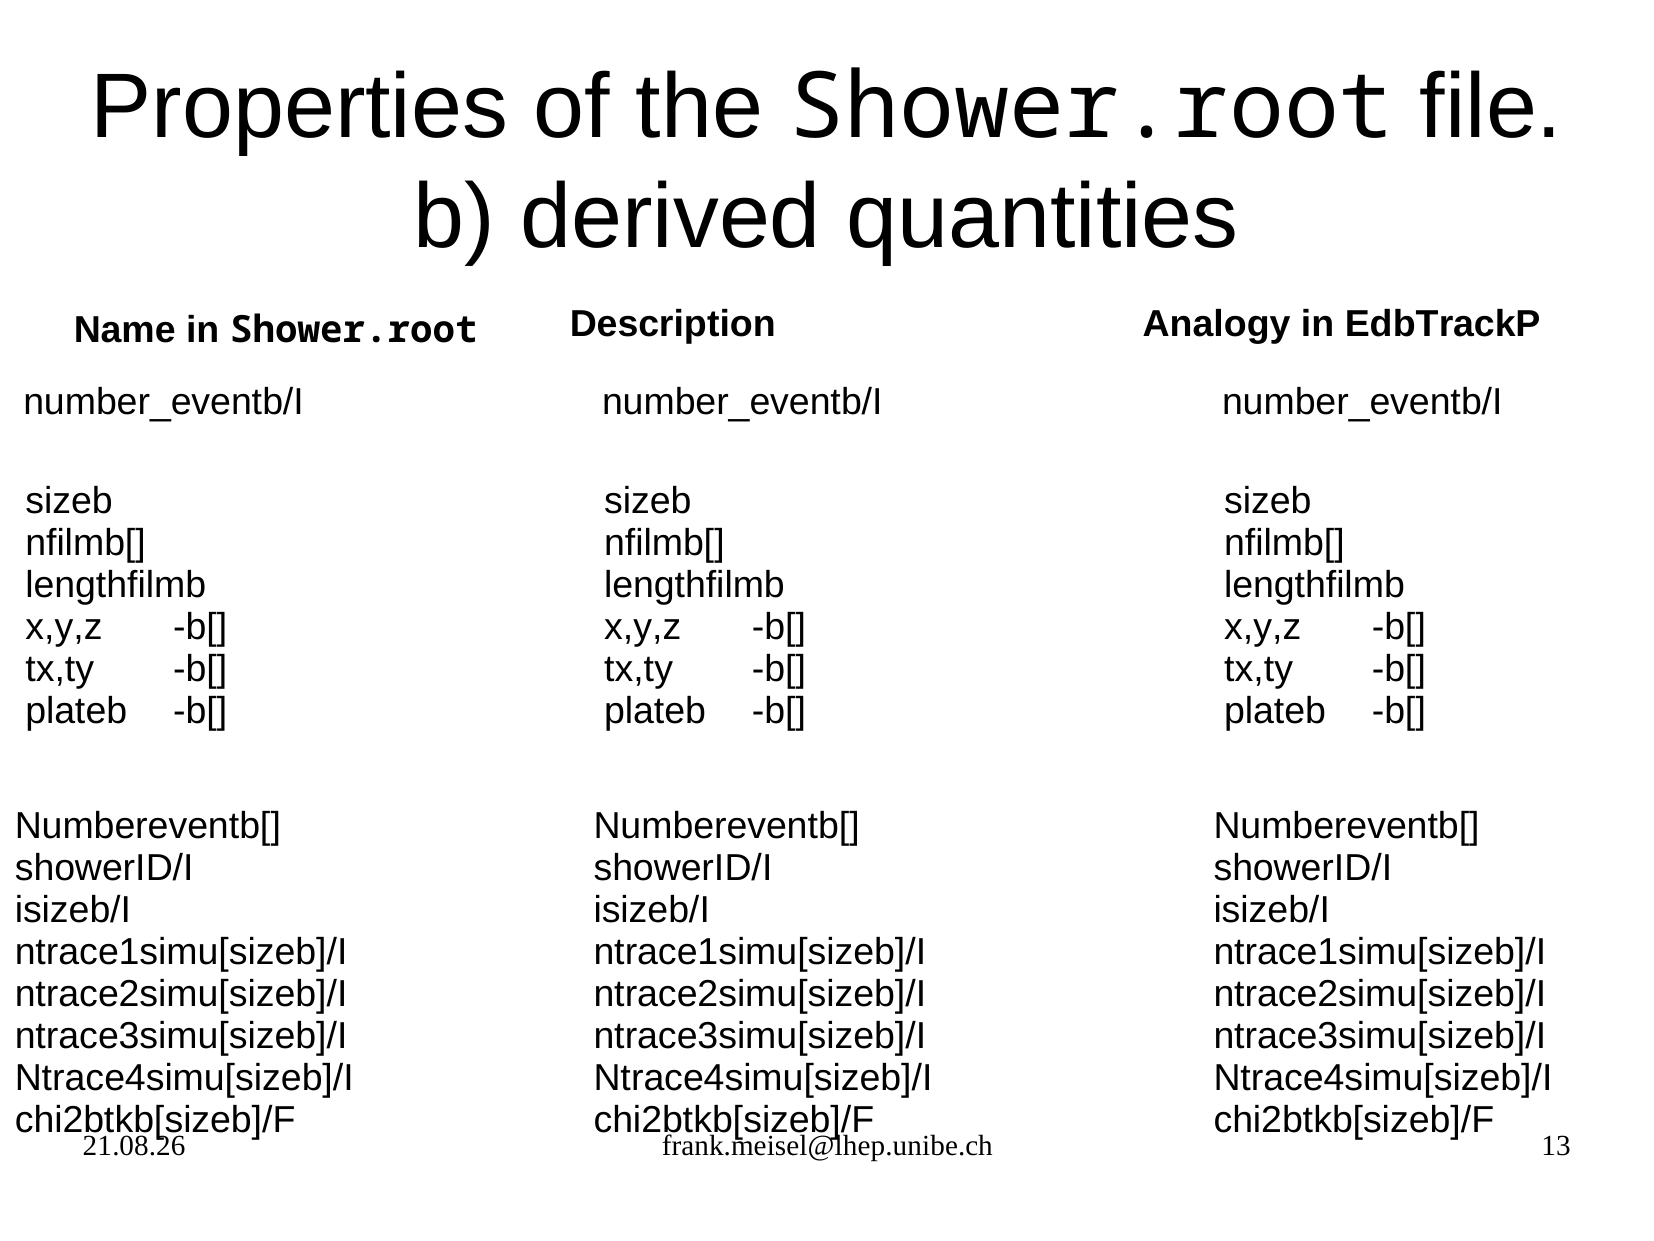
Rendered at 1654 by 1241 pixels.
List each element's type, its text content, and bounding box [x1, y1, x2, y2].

text_box number_eventb/I [8, 373, 423, 473]
text_box Numbereventb[] showerID/I isizeb/I ntrace1simu[sizeb]/I ntrace2simu[sizeb]/I ntrace3simu[sizeb]/I Ntrace4simu[sizeb]/I chi2btkb[sizeb]/F [0, 797, 492, 1190]
text_box Description [555, 295, 1117, 353]
text_box number_eventb/I [1207, 390, 1622, 473]
text_box Name in Shower.root [58, 295, 621, 386]
text_box sizeb nfilmb[] lengthfilmb x,y,z -b[] tx,ty -b[] plateb -b[] [10, 473, 320, 740]
text_box sizeb nfilmb[] lengthfilmb x,y,z -b[] tx,ty -b[] plateb -b[] [1209, 473, 1519, 740]
text_box number_eventb/I [587, 373, 1002, 473]
title Properties of the Shower.root file. b) derived quantities [82, 30, 1571, 276]
text_box Numbereventb[] showerID/I isizeb/I ntrace1simu[sizeb]/I ntrace2simu[sizeb]/I ntrace3simu[sizeb]/I Ntrace4simu[sizeb]/I chi2btkb[sizeb]/F [578, 797, 1071, 1191]
text_box sizeb nfilmb[] lengthfilmb x,y,z -b[] tx,ty -b[] plateb -b[] [589, 473, 899, 740]
text_box Numbereventb[] showerID/I isizeb/I ntrace1simu[sizeb]/I ntrace2simu[sizeb]/I ntrace3simu[sizeb]/I Ntrace4simu[sizeb]/I chi2btkb[sizeb]/F [1198, 797, 1654, 1191]
text_box Analogy in EdbTrackP [1127, 295, 1654, 390]
